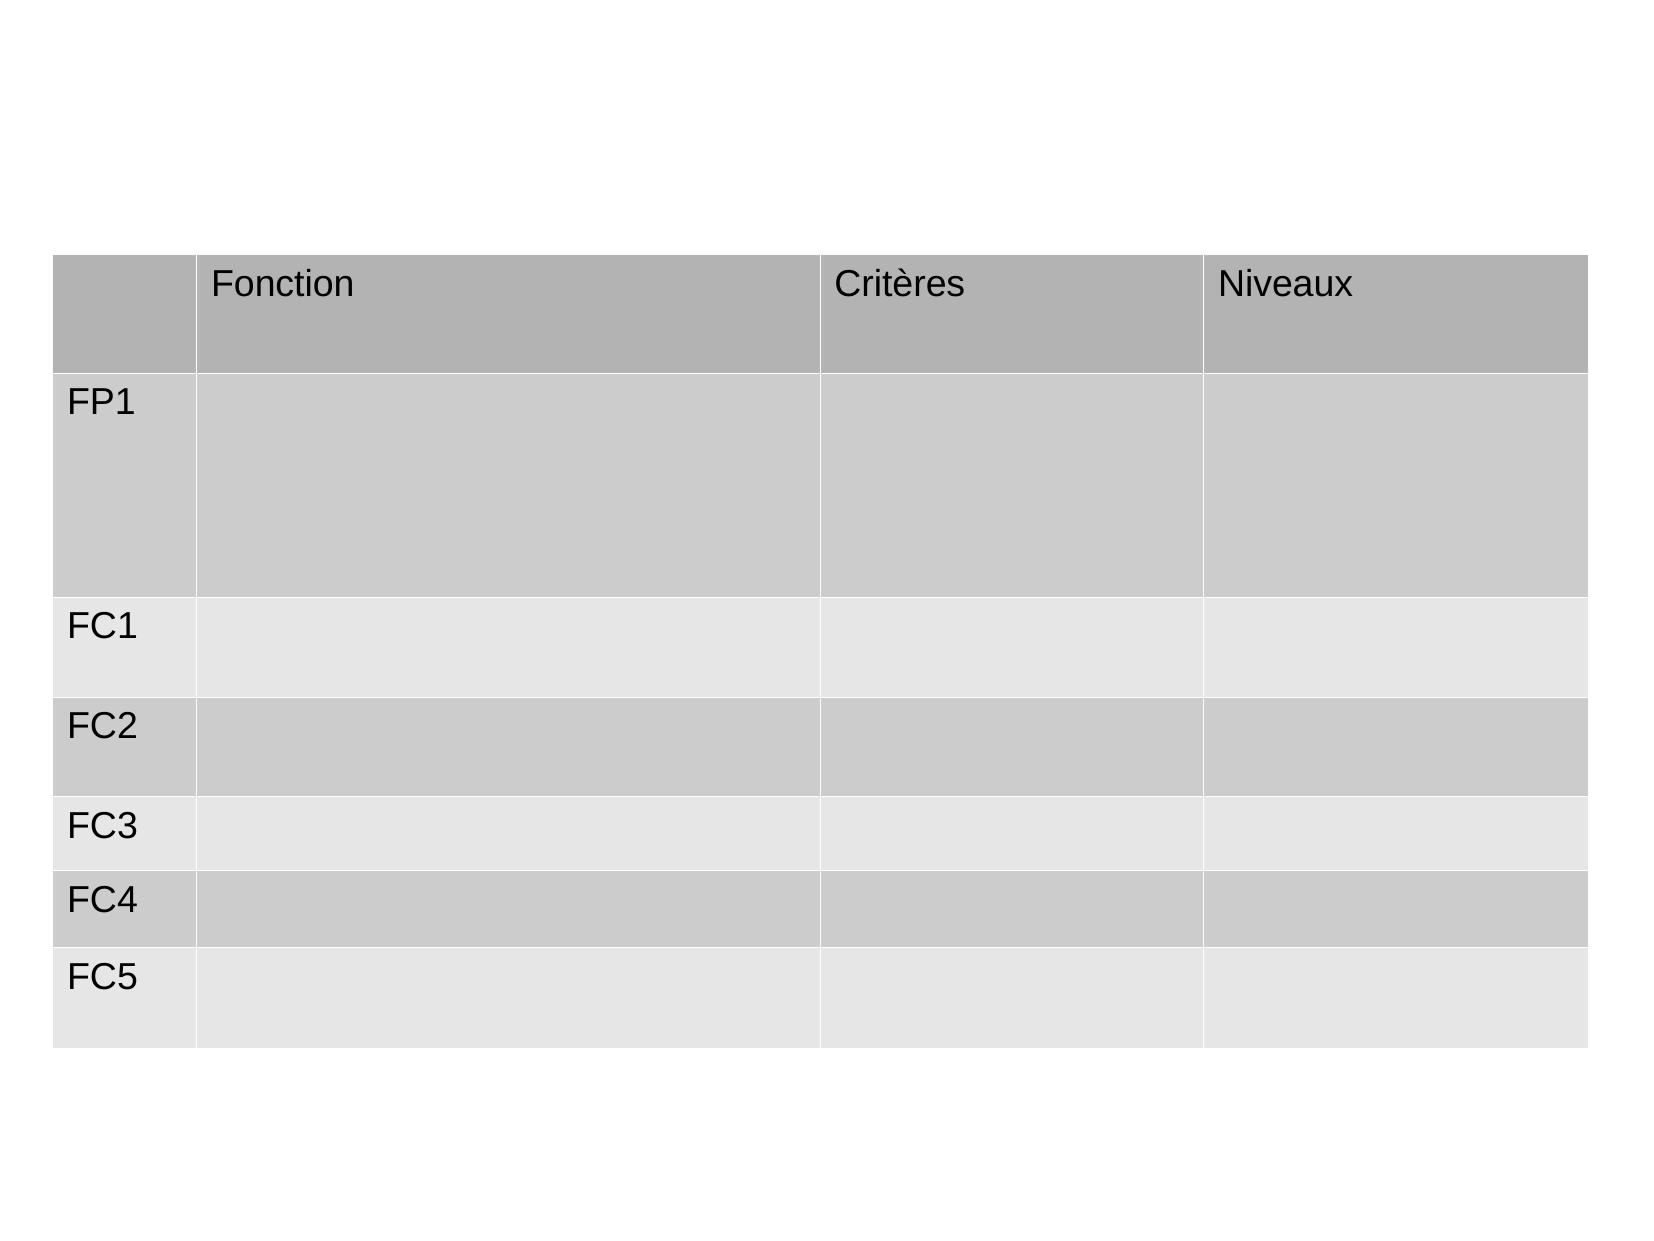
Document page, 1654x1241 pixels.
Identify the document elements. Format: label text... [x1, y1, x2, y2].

table_cell FC3 [53, 797, 196, 870]
table_header Critères [821, 255, 1203, 373]
table_cell FC2 [53, 698, 196, 796]
table_cell [1204, 598, 1588, 697]
table_cell [197, 374, 820, 597]
table_cell [1204, 797, 1588, 870]
table_cell [1204, 871, 1588, 947]
table_cell FC5 [53, 948, 196, 1048]
table_cell [197, 871, 820, 947]
table_cell [197, 948, 820, 1048]
table_cell [821, 948, 1203, 1048]
table_cell [197, 797, 820, 870]
table_cell [821, 698, 1203, 796]
table_cell [821, 797, 1203, 870]
table_cell [821, 598, 1203, 697]
table_cell [1204, 698, 1588, 796]
table_cell FC4 [53, 871, 196, 947]
table_cell FP1 [53, 374, 196, 597]
table_header Fonction [197, 255, 820, 373]
table_cell [821, 374, 1203, 597]
table_header Niveaux [1204, 255, 1588, 373]
table_cell [1204, 948, 1588, 1048]
table_header [53, 255, 196, 373]
table_cell FC1 [53, 598, 196, 697]
table_cell [197, 698, 820, 796]
table_cell [821, 871, 1203, 947]
table_cell [197, 598, 820, 697]
table_cell [1204, 374, 1588, 597]
